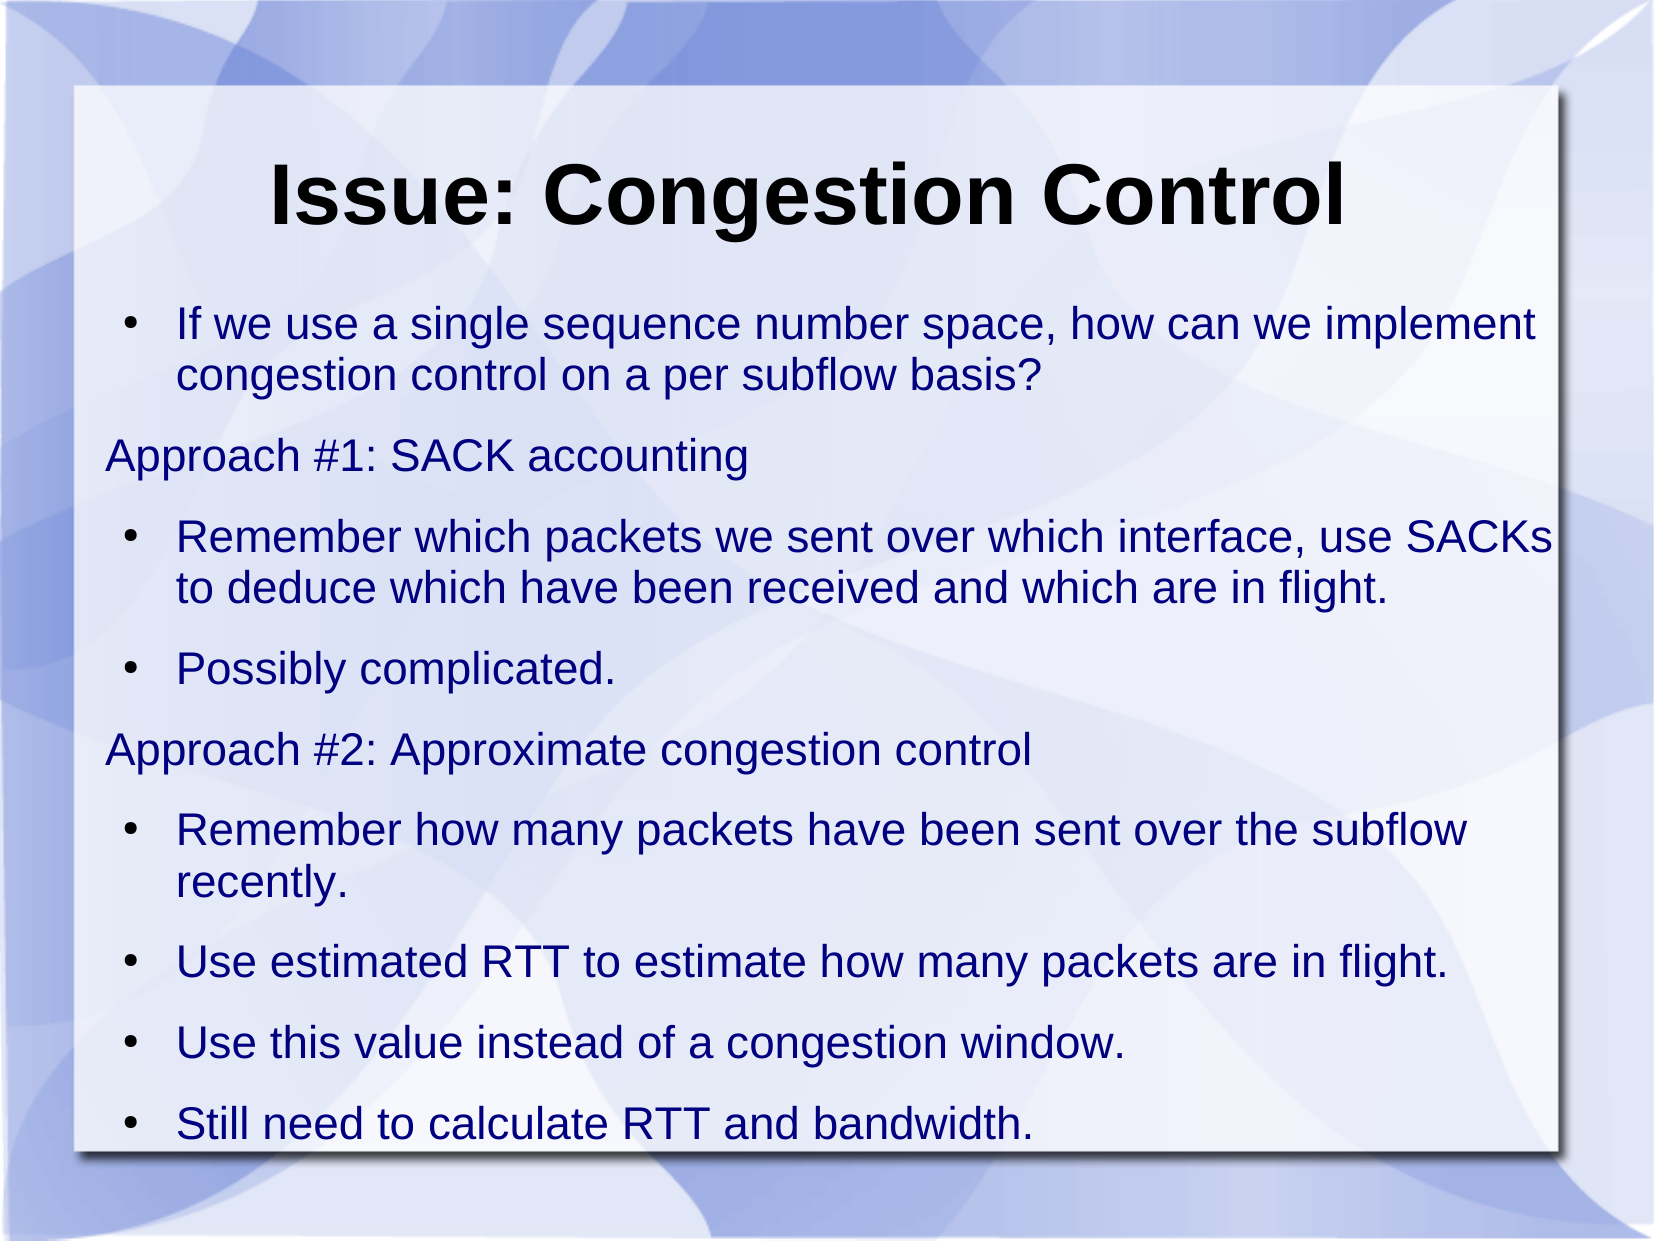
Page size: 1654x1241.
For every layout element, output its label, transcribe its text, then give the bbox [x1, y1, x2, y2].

picture [0, 0, 1654, 1241]
list If we use a single sequence number space, how can we implement congestion control on a per subflow basis? Approach #1: SACK accounting Remember which packets we sent over which interface, use SACKs to deduce which have been received and which are in flight. Possibly complicated. Approach #2: Approximate congestion control Remember how many packets have been sent over the subflow recently. Use estimated RTT to estimate how many packets are in flight. Use this value instead of a congestion window. Still need to calculate RTT and bandwidth. [104, 297, 1561, 1150]
title Issue: Congestion Control [82, 90, 1536, 298]
